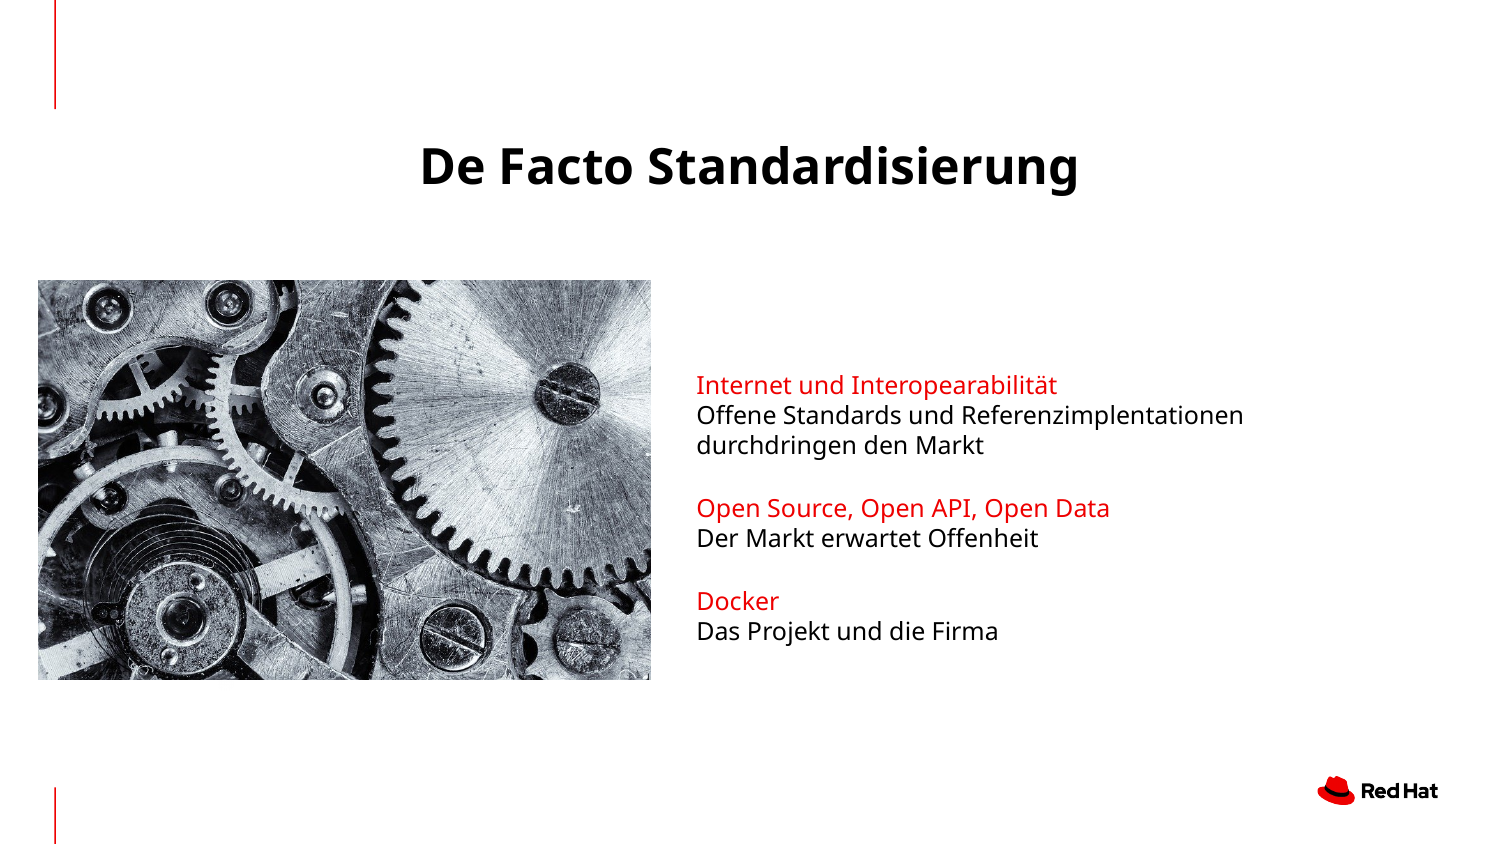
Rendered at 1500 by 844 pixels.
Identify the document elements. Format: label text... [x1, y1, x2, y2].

text_box Internet und Interopearabilität Offene Standards und Referenzimplentationen durchdringen den Markt Open Source, Open API, Open Data Der Markt erwartet Offenheit Docker Das Projekt und die Firma [696, 312, 1372, 703]
picture [38, 280, 651, 691]
text_box De Facto Standardisierung [215, 116, 1285, 236]
picture [1317, 776, 1438, 805]
